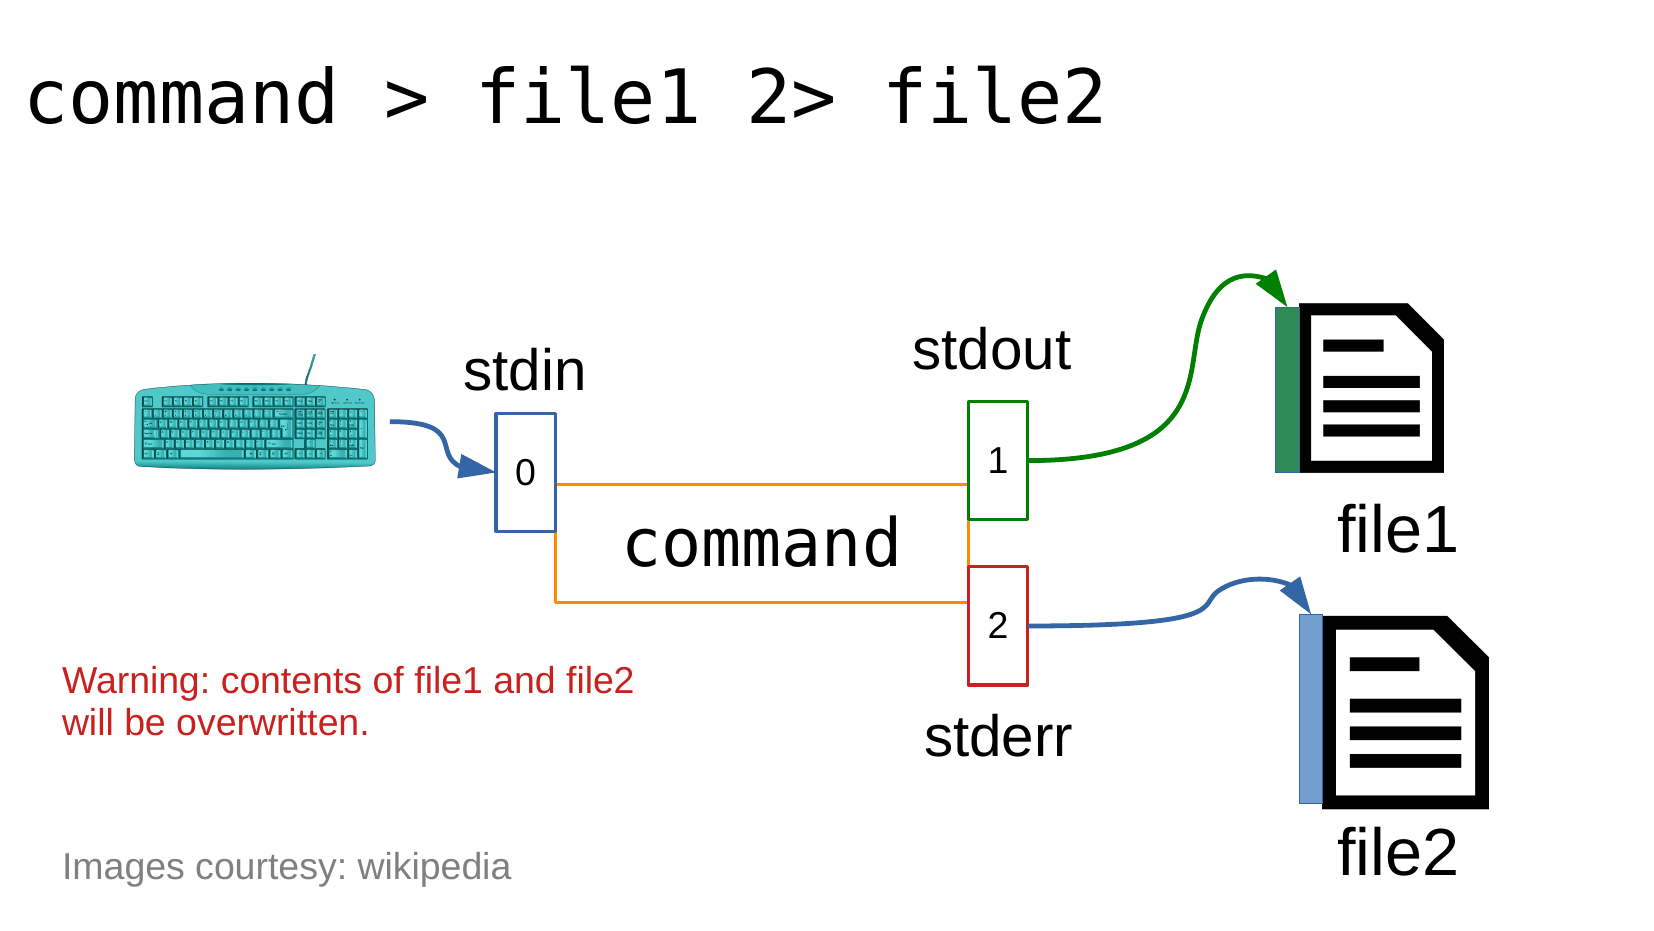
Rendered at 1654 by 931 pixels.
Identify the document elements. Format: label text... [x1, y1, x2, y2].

text_box stderr [909, 696, 1170, 777]
title command > file1 2> file2 [23, 30, 1453, 166]
text_box stdout [897, 309, 1158, 390]
picture [1322, 602, 1489, 808]
text_box Warning: contents of file1 and file2 will be overwritten. [47, 651, 1087, 751]
text_box file1 [1322, 484, 1560, 574]
text_box file2 [1322, 808, 1560, 898]
text_box [1275, 307, 1300, 473]
picture [119, 354, 390, 490]
text_box command [555, 484, 969, 603]
picture [1299, 291, 1444, 485]
text_box stdin [448, 330, 709, 411]
text_box Images courtesy: wikipedia [47, 838, 1040, 896]
text_box 1 [968, 401, 1028, 520]
text_box 2 [968, 566, 1028, 651]
text_box [1299, 614, 1323, 804]
text_box 0 [496, 413, 556, 532]
